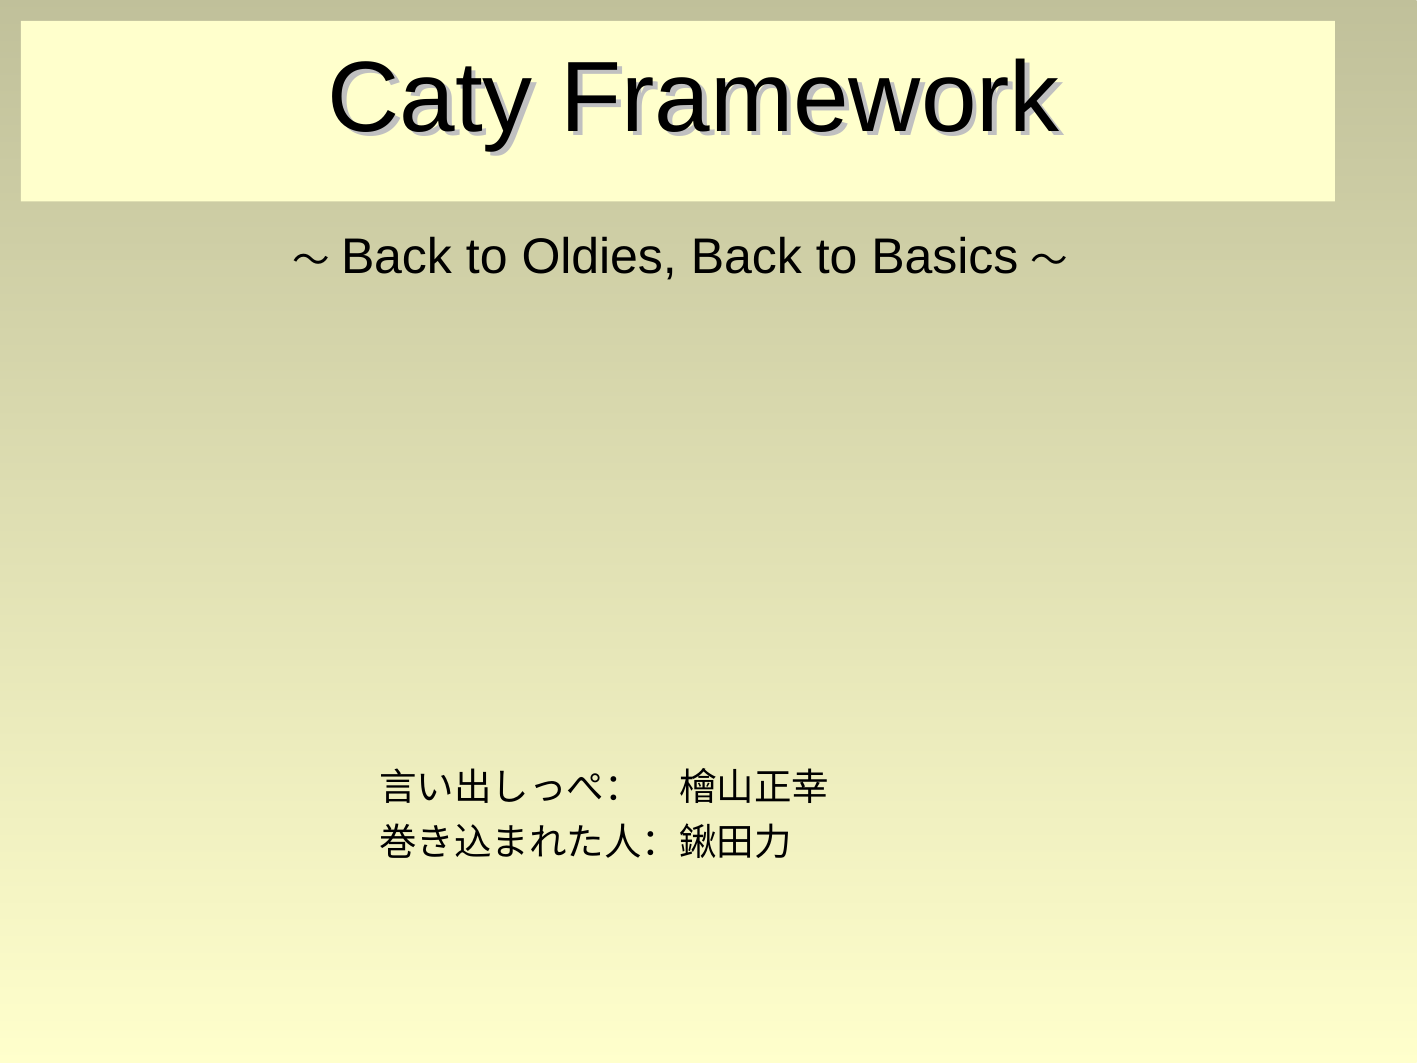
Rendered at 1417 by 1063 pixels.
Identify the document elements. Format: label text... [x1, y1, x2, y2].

text_box 言い出しっぺ： 檜山正幸 巻き込まれた人：鍬田力 [364, 750, 1044, 942]
text_box Caty Framework [22, 33, 1365, 180]
text_box 〜Back to Oldies, Back to Basics〜 [56, 220, 1305, 357]
text_box [20, 20, 1335, 202]
